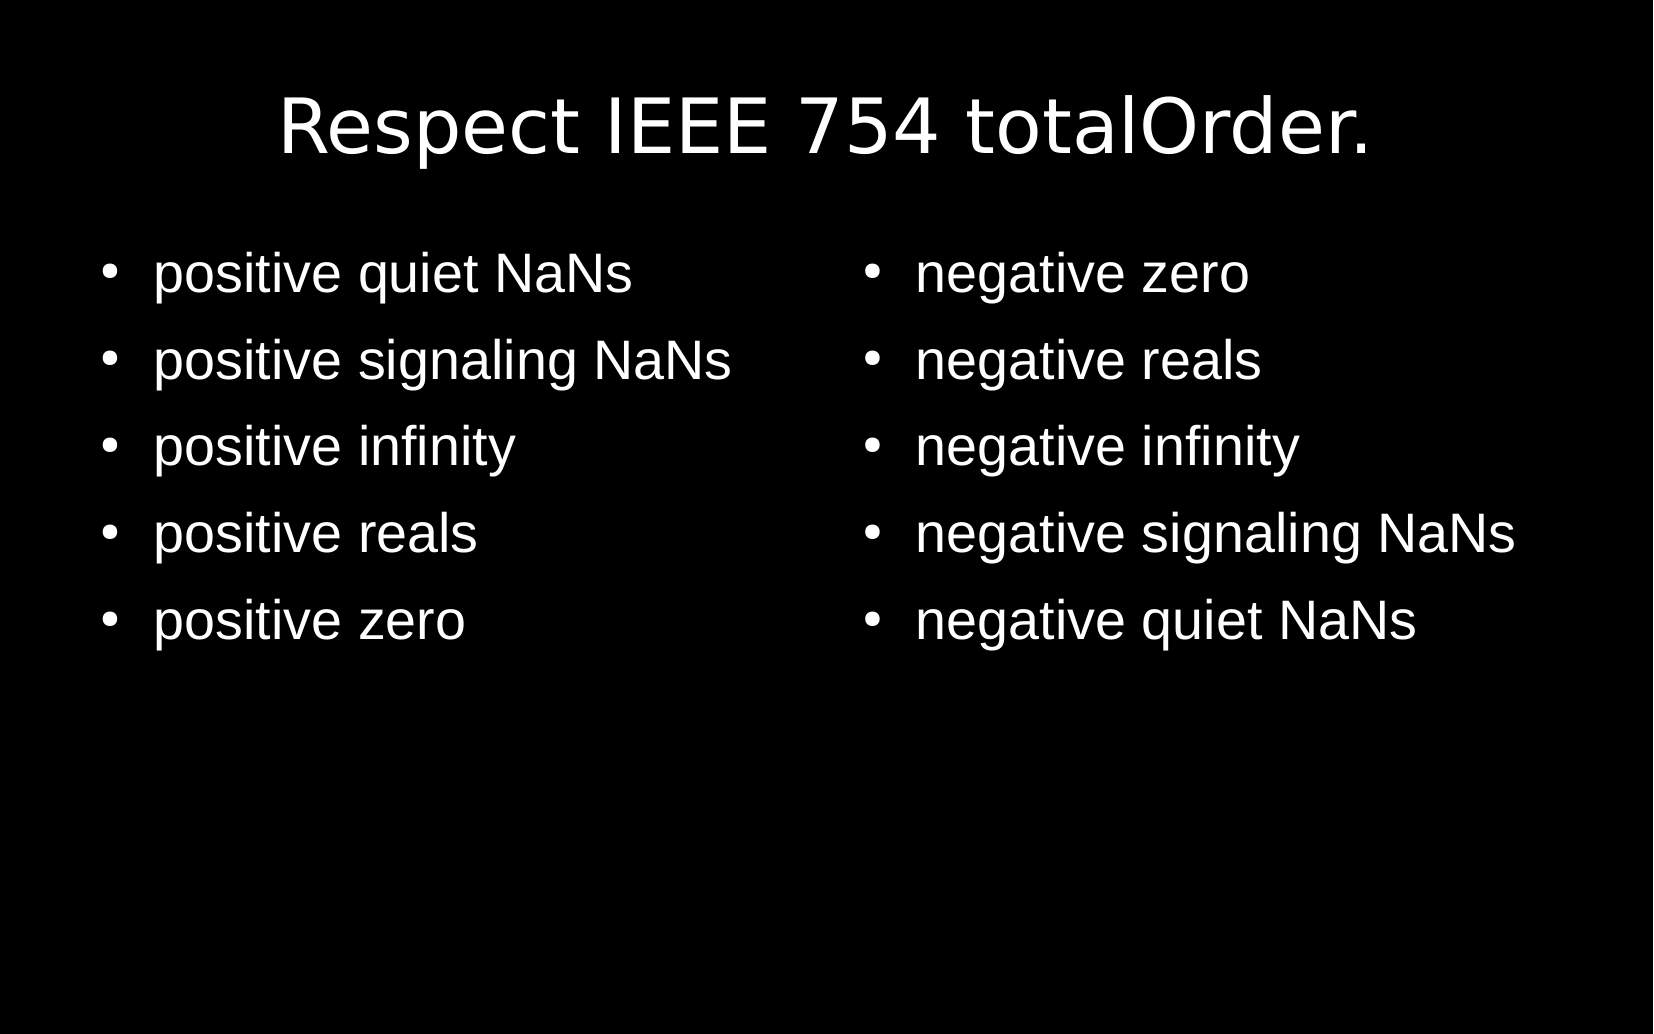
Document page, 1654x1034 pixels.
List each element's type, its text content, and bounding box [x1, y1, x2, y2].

title Respect IEEE 754 totalOrder. [82, 41, 1571, 214]
list negative zero negative reals negative infinity negative signaling NaNs negative quiet NaNs [844, 241, 1571, 842]
list positive quiet NaNs positive signaling NaNs positive infinity positive reals positive zero [82, 241, 809, 842]
